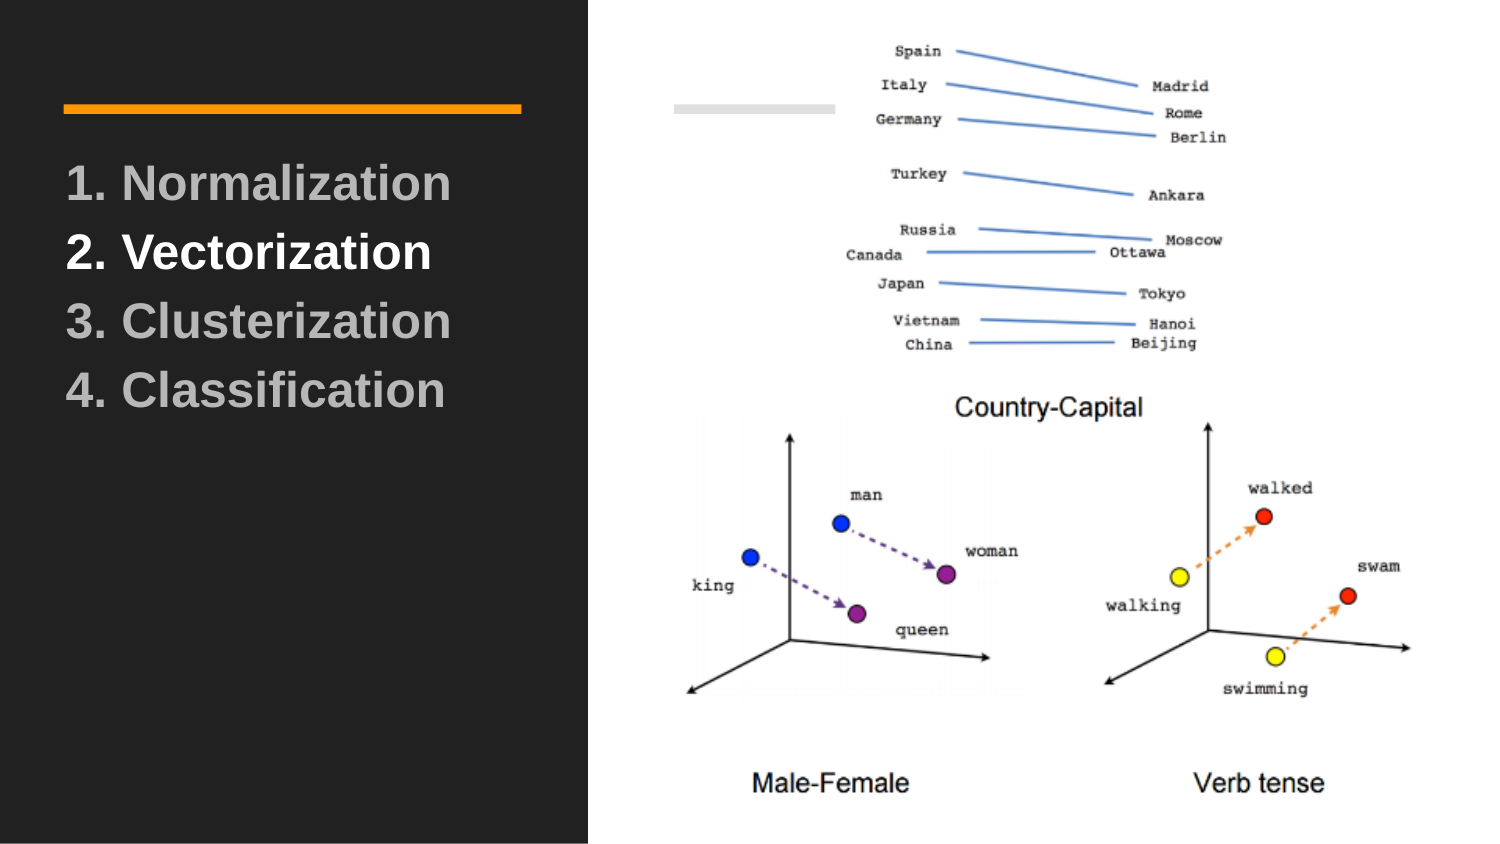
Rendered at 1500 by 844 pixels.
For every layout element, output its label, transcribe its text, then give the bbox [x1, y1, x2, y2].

title 1. Normalization 2. Vectorization 3. Clusterization 4. Classification [50, 126, 551, 743]
picture [665, 9, 1439, 800]
